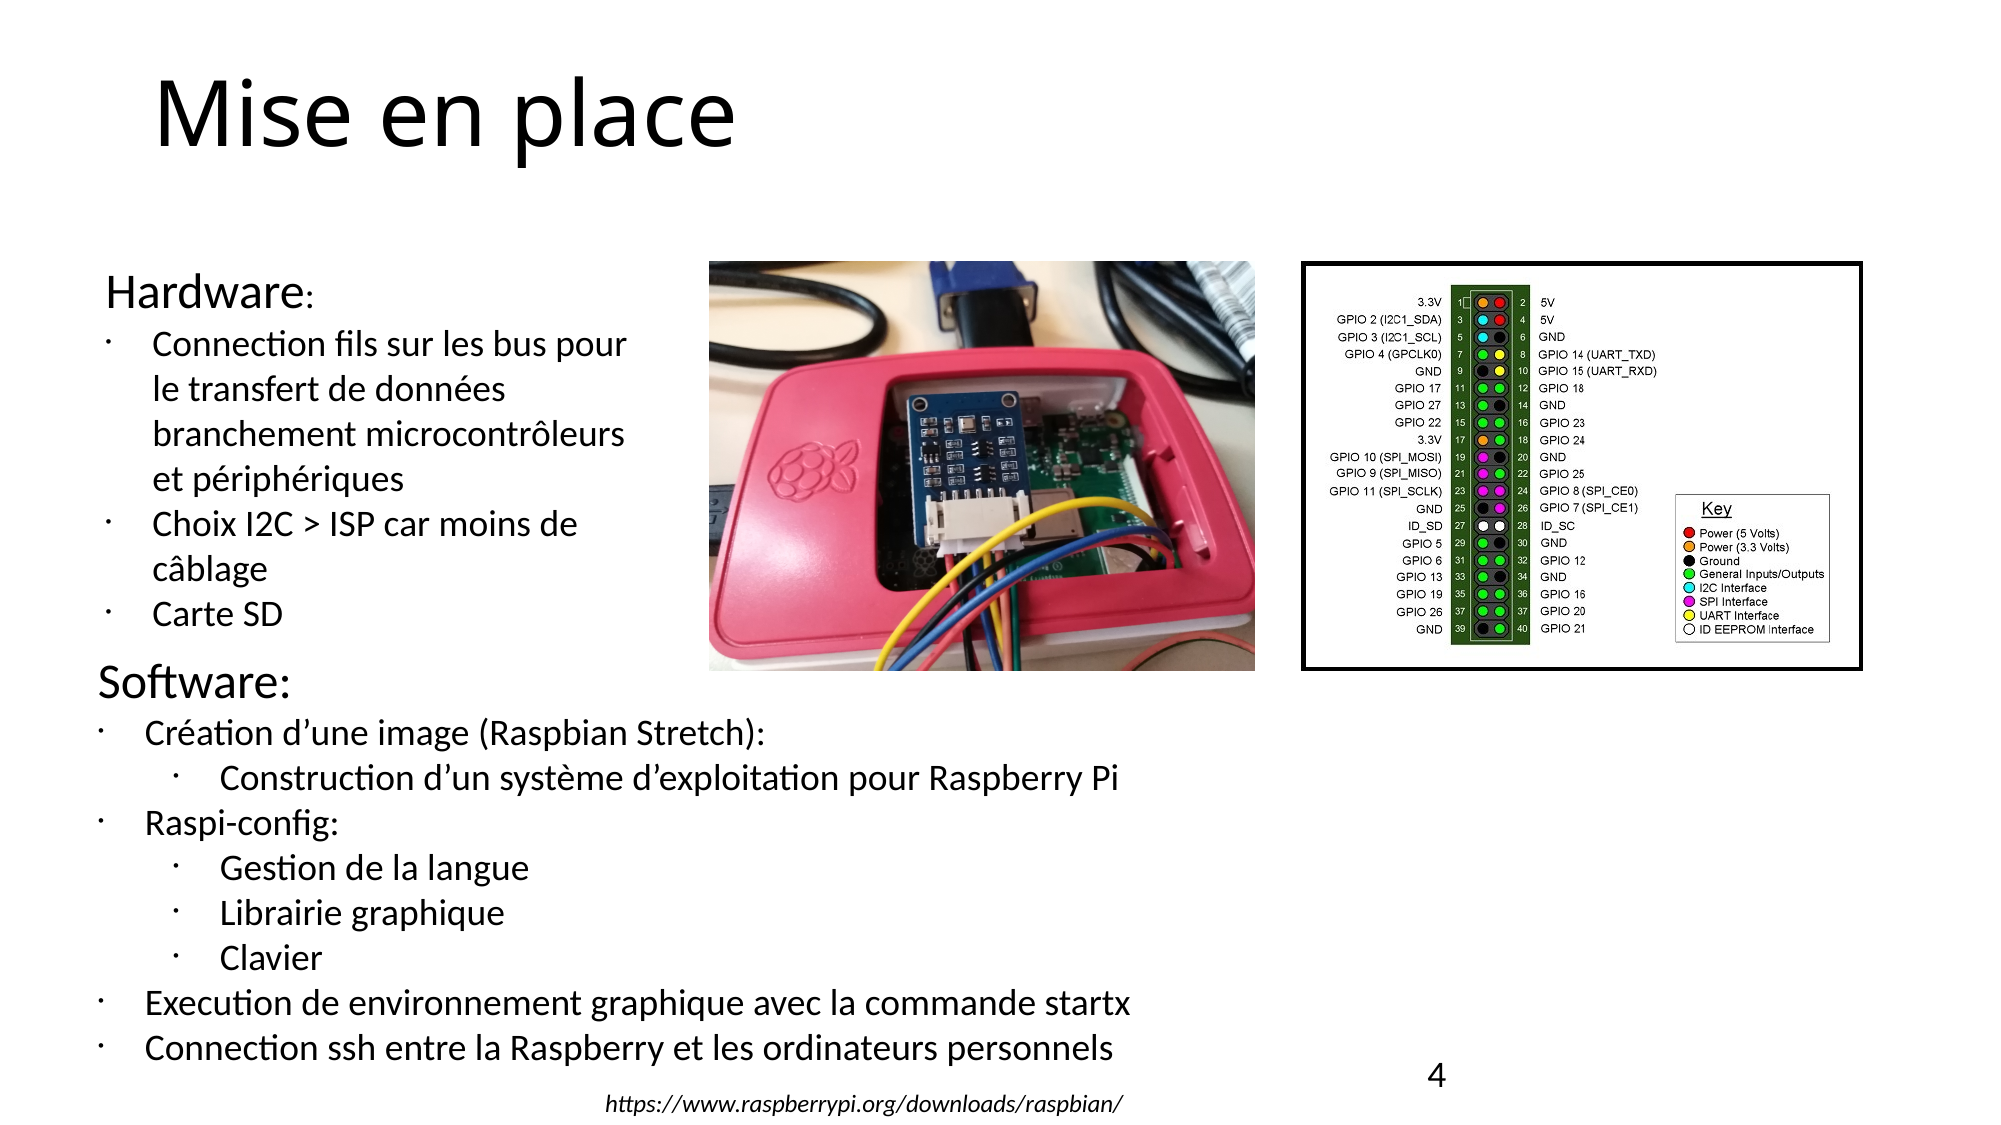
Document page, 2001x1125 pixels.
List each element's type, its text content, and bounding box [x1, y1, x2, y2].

text_box Software: Création d’une image (Raspbian Stretch): Construction d’un système d’exploitation pour Raspberry Pi Raspi-config: Gestion de la langue Librairie graphique Clavier Execution de environnement graphique avec la commande startx Connection ssh entre la Raspberry et les ordinateurs personnels [83, 640, 1147, 1076]
title Mise en place [137, 59, 1863, 278]
slide_number <numéro> [1412, 1042, 1863, 1103]
picture [1301, 261, 1863, 671]
text_box Hardware: Connection fils sur les bus pour le transfert de données branchement microcontrôleurs et périphériques Choix I2C > ISP car moins de câblage Carte SD [90, 251, 668, 640]
text_box https://www.raspberrypi.org/downloads/raspbian/ [590, 1080, 1139, 1125]
picture [709, 261, 1255, 671]
